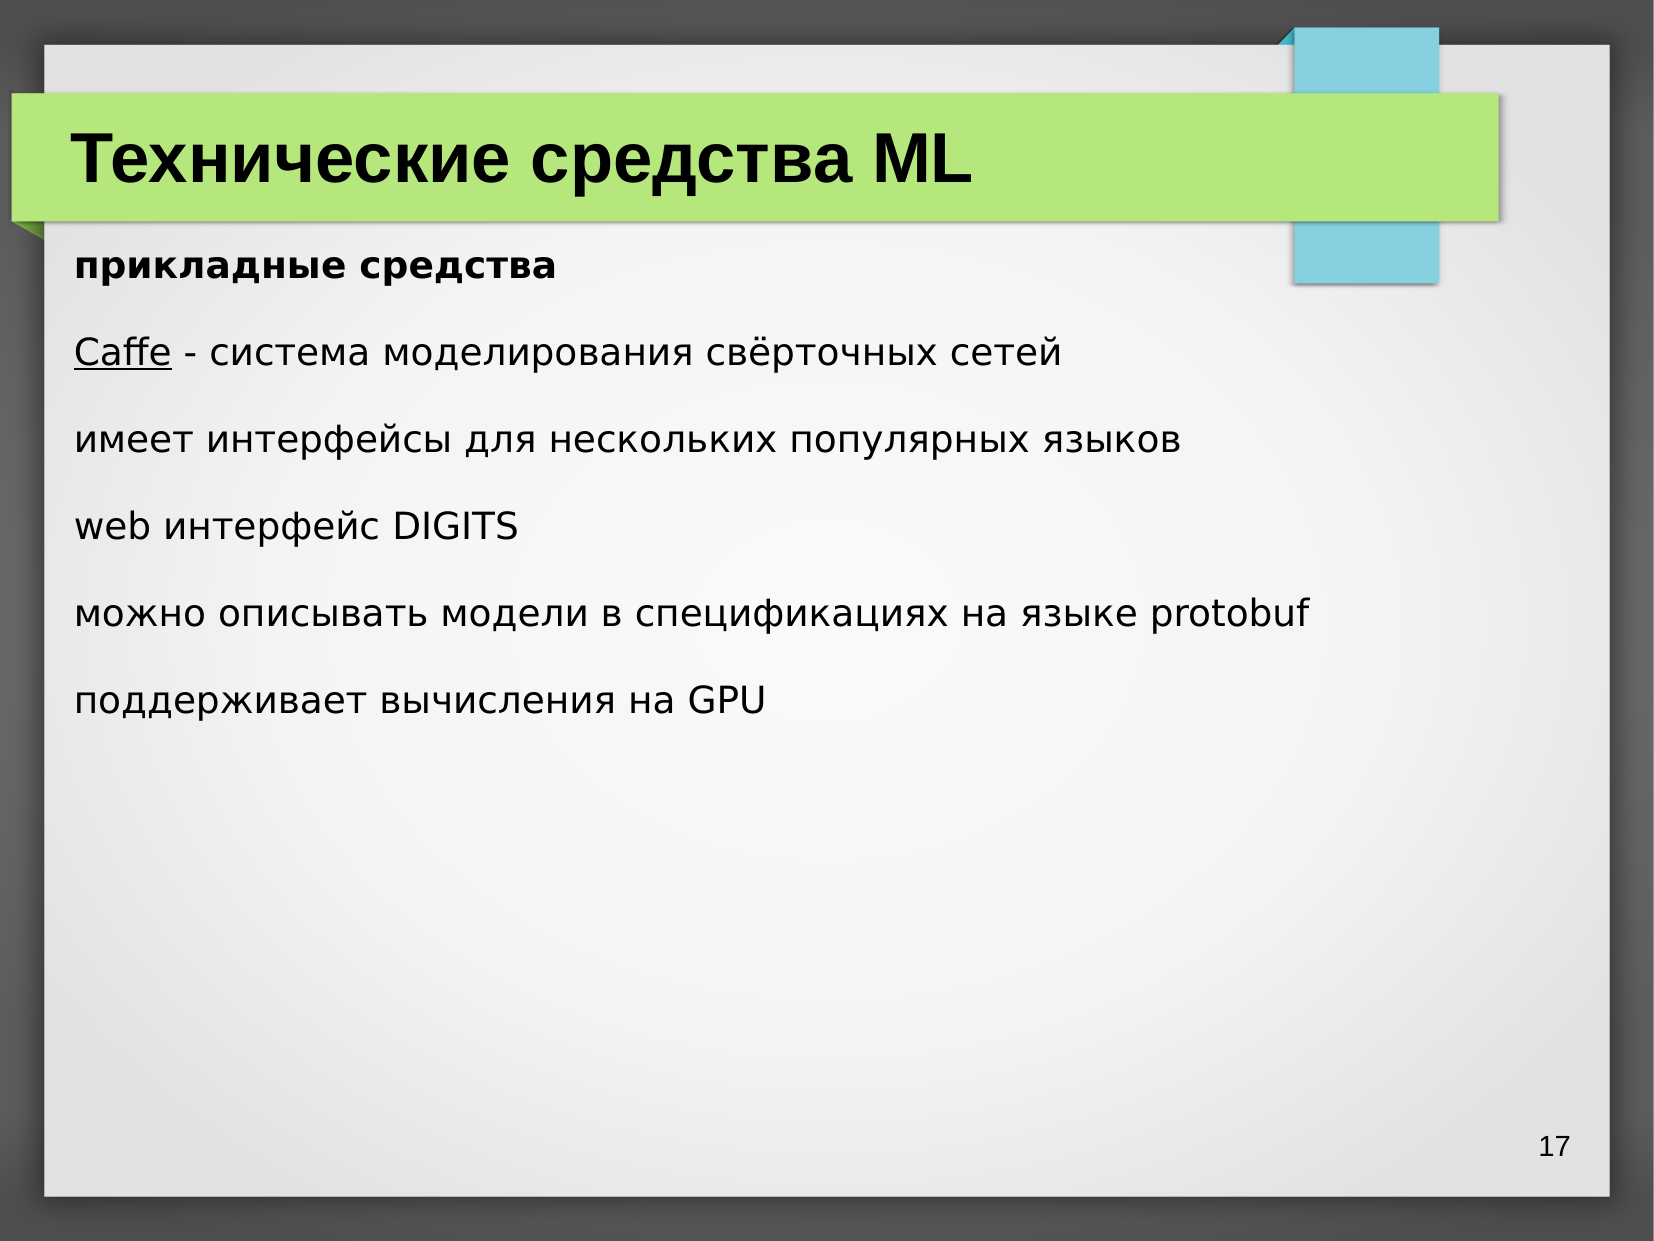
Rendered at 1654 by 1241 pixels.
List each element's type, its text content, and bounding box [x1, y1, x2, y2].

text_box прикладные средства Caffe - система моделирования свёрточных сетей имеет интерфейсы для нескольких популярных языков web интерфейс DIGITS можно описывать модели в спецификациях на языке protobuf поддерживает вычисления на GPU [59, 236, 1501, 1134]
picture [0, 0, 1654, 1241]
title Технические средства ML [70, 118, 1205, 199]
